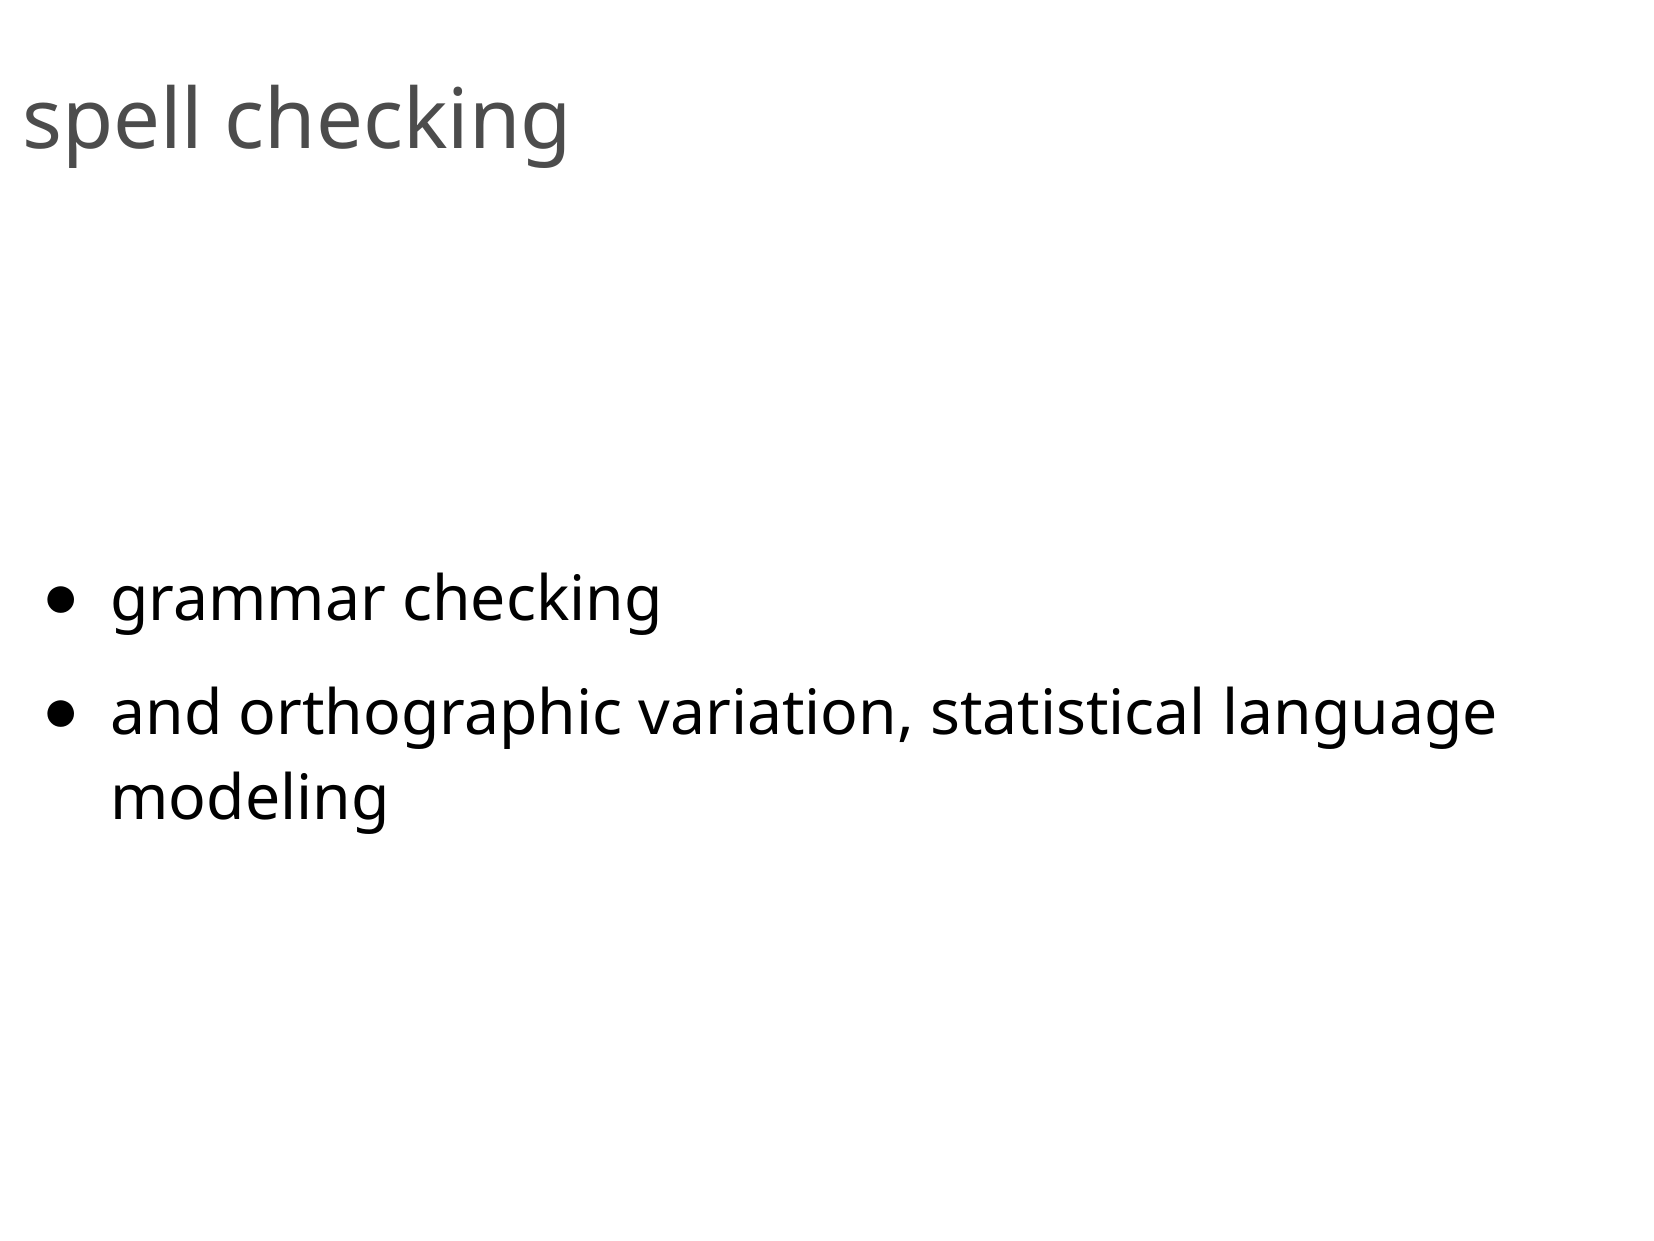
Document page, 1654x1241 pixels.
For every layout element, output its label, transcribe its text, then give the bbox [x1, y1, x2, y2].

list grammar checking and orthographic variation, statistical language modeling [25, 226, 1654, 1166]
title spell checking [22, 19, 1654, 213]
